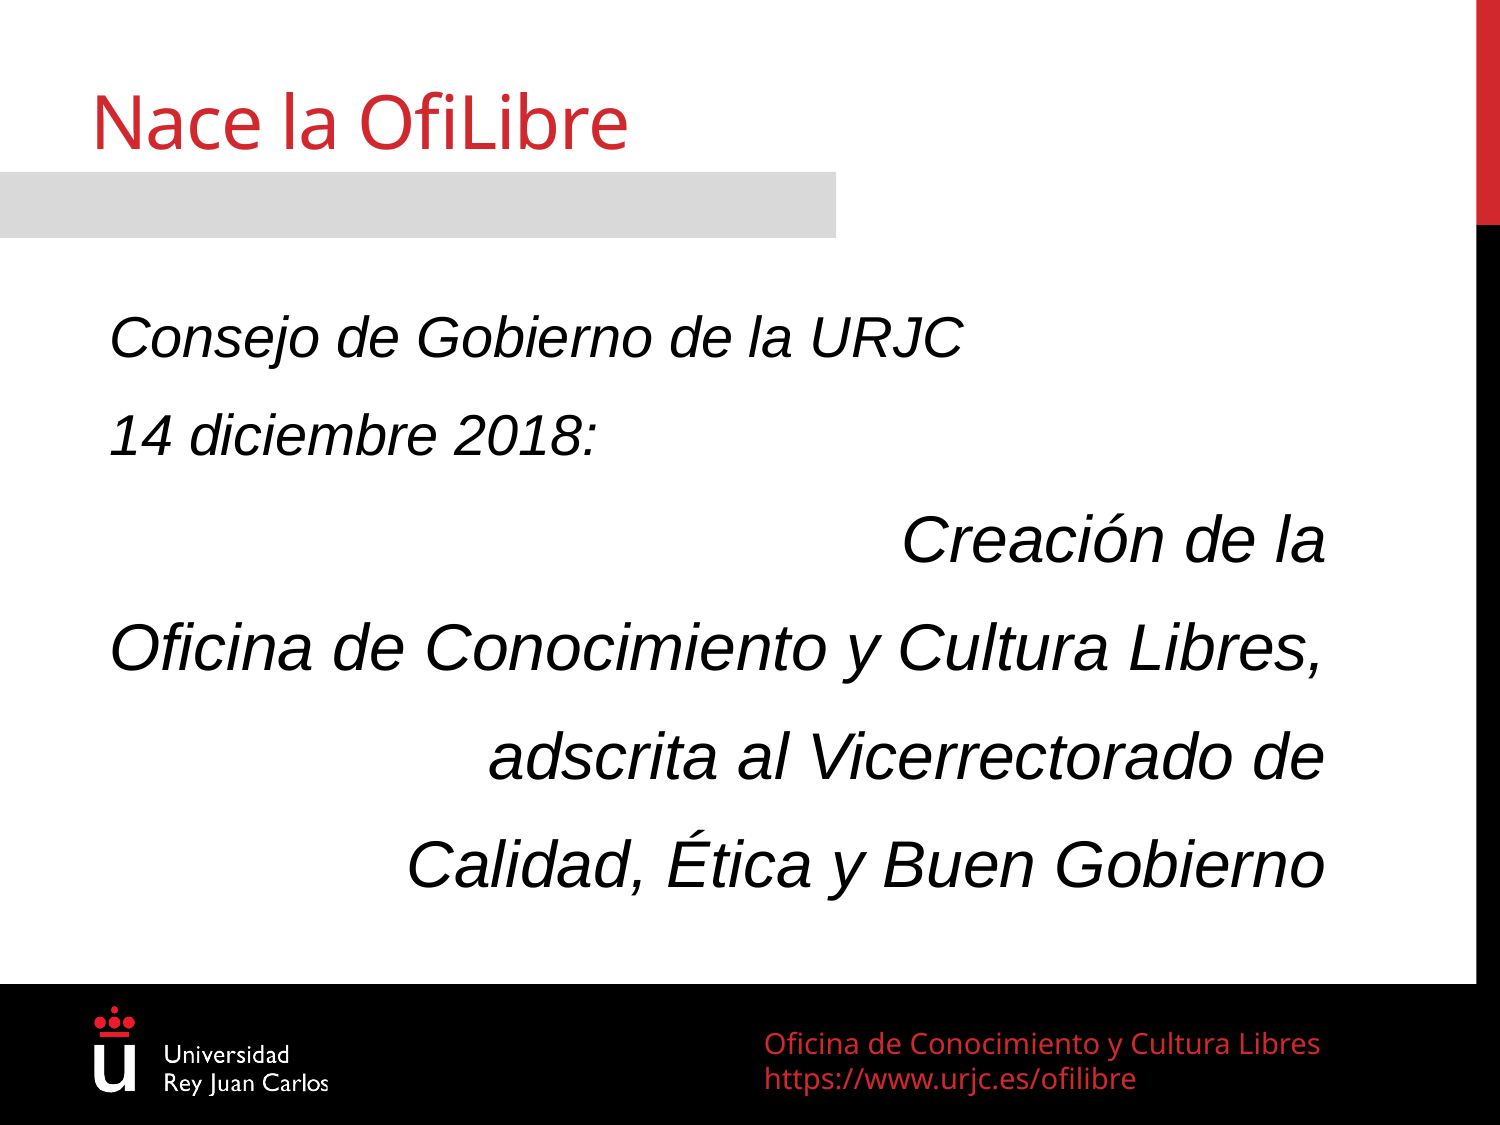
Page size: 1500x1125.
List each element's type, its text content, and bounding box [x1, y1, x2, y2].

picture [94, 1006, 328, 1096]
list Consejo de Gobierno de la URJC 14 diciembre 2018: Creación de la Oficina de Conocimiento y Cultura Libres, adscrita al Vicerrectorado de Calidad, Ética y Buen Gobierno [94, 292, 1412, 912]
text_box Nace la OfiLibre [0, 24, 1326, 172]
text_box [0, 984, 1500, 1125]
text_box Oficina de Conocimiento y Cultura Libres https://www.urjc.es/ofilibre [748, 1017, 1500, 1125]
text_box [0, 171, 837, 238]
